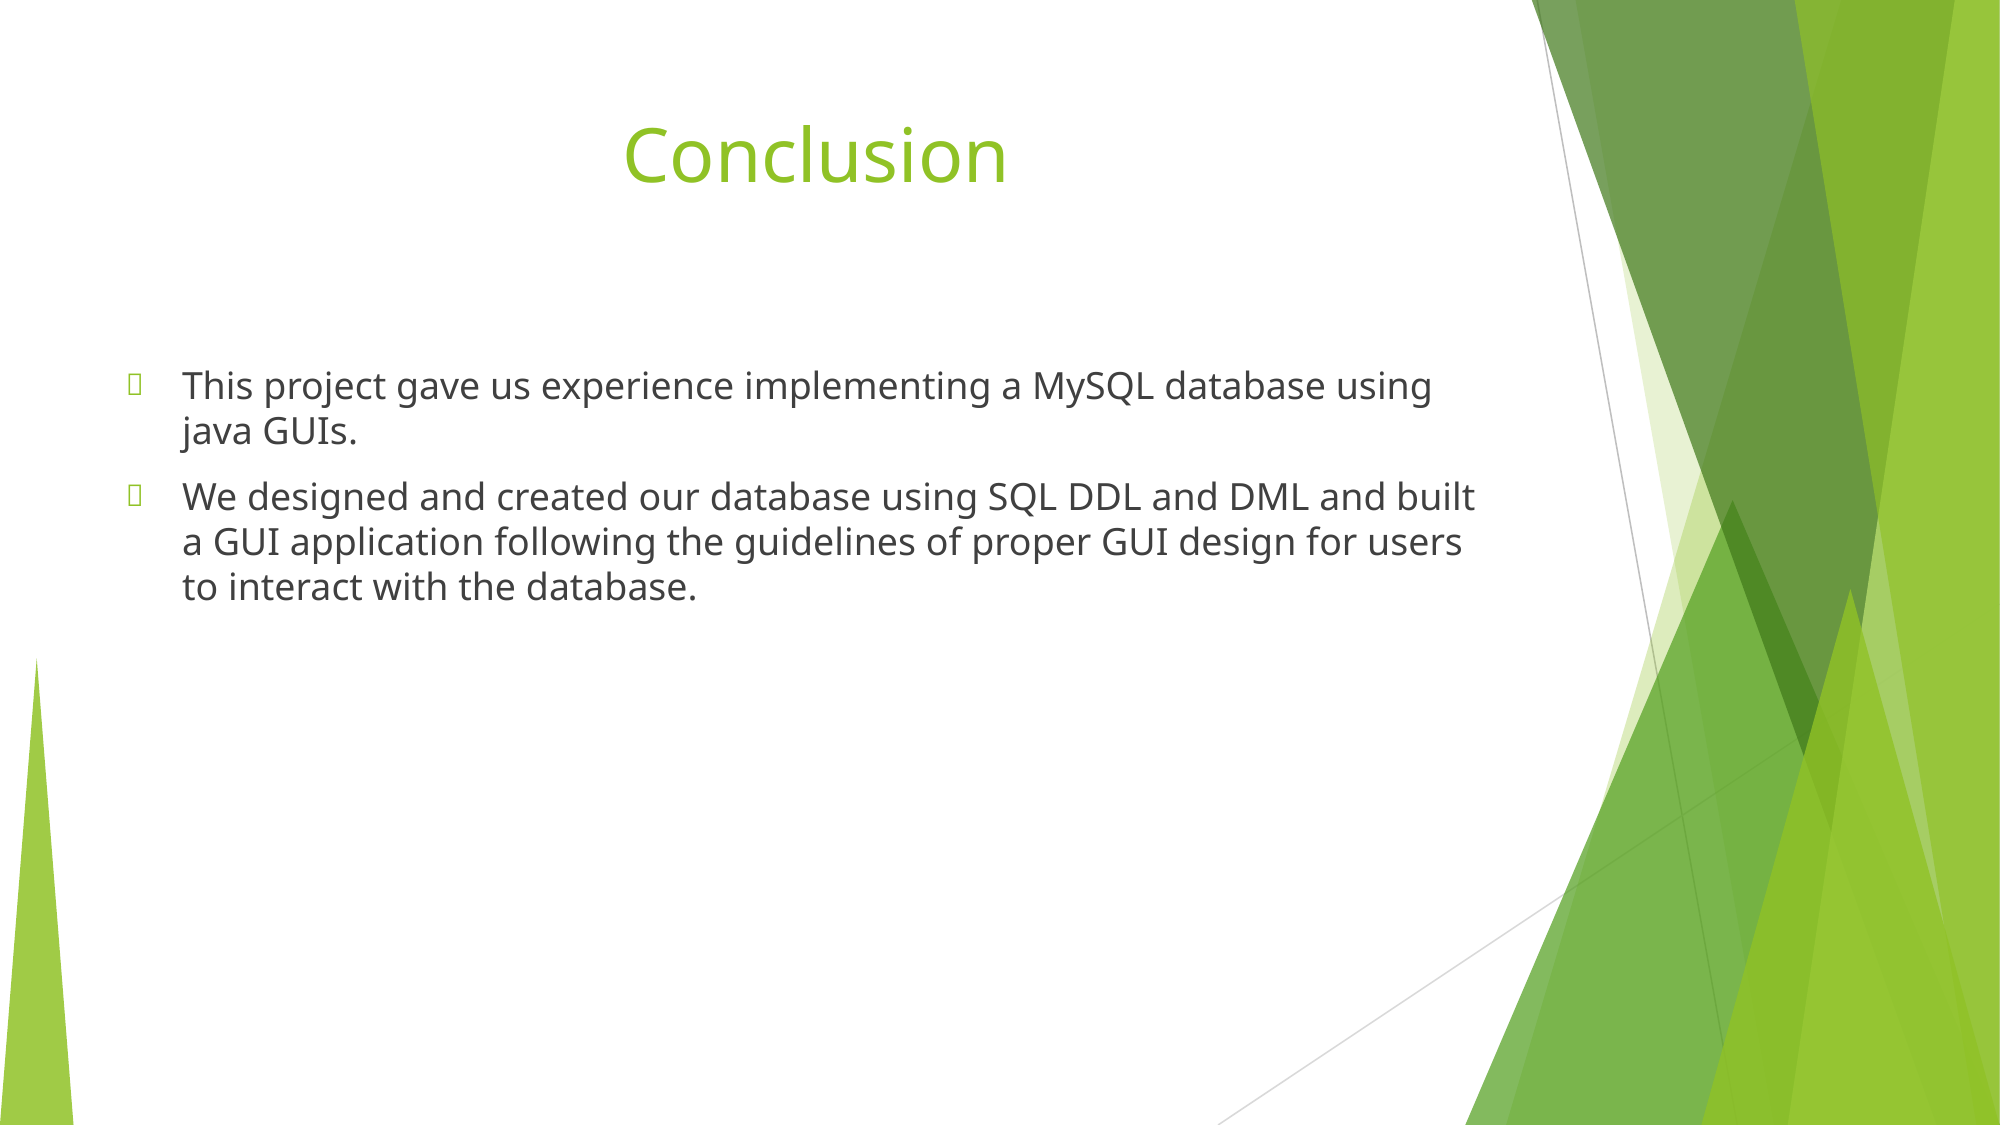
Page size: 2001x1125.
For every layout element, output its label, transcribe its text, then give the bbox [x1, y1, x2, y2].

title Conclusion [111, 99, 1522, 317]
list This project gave us experience implementing a MySQL database using java GUIs. We designed and created our database using SQL DDL and DML and built a GUI application following the guidelines of proper GUI design for users to interact with the database. [111, 354, 1522, 992]
